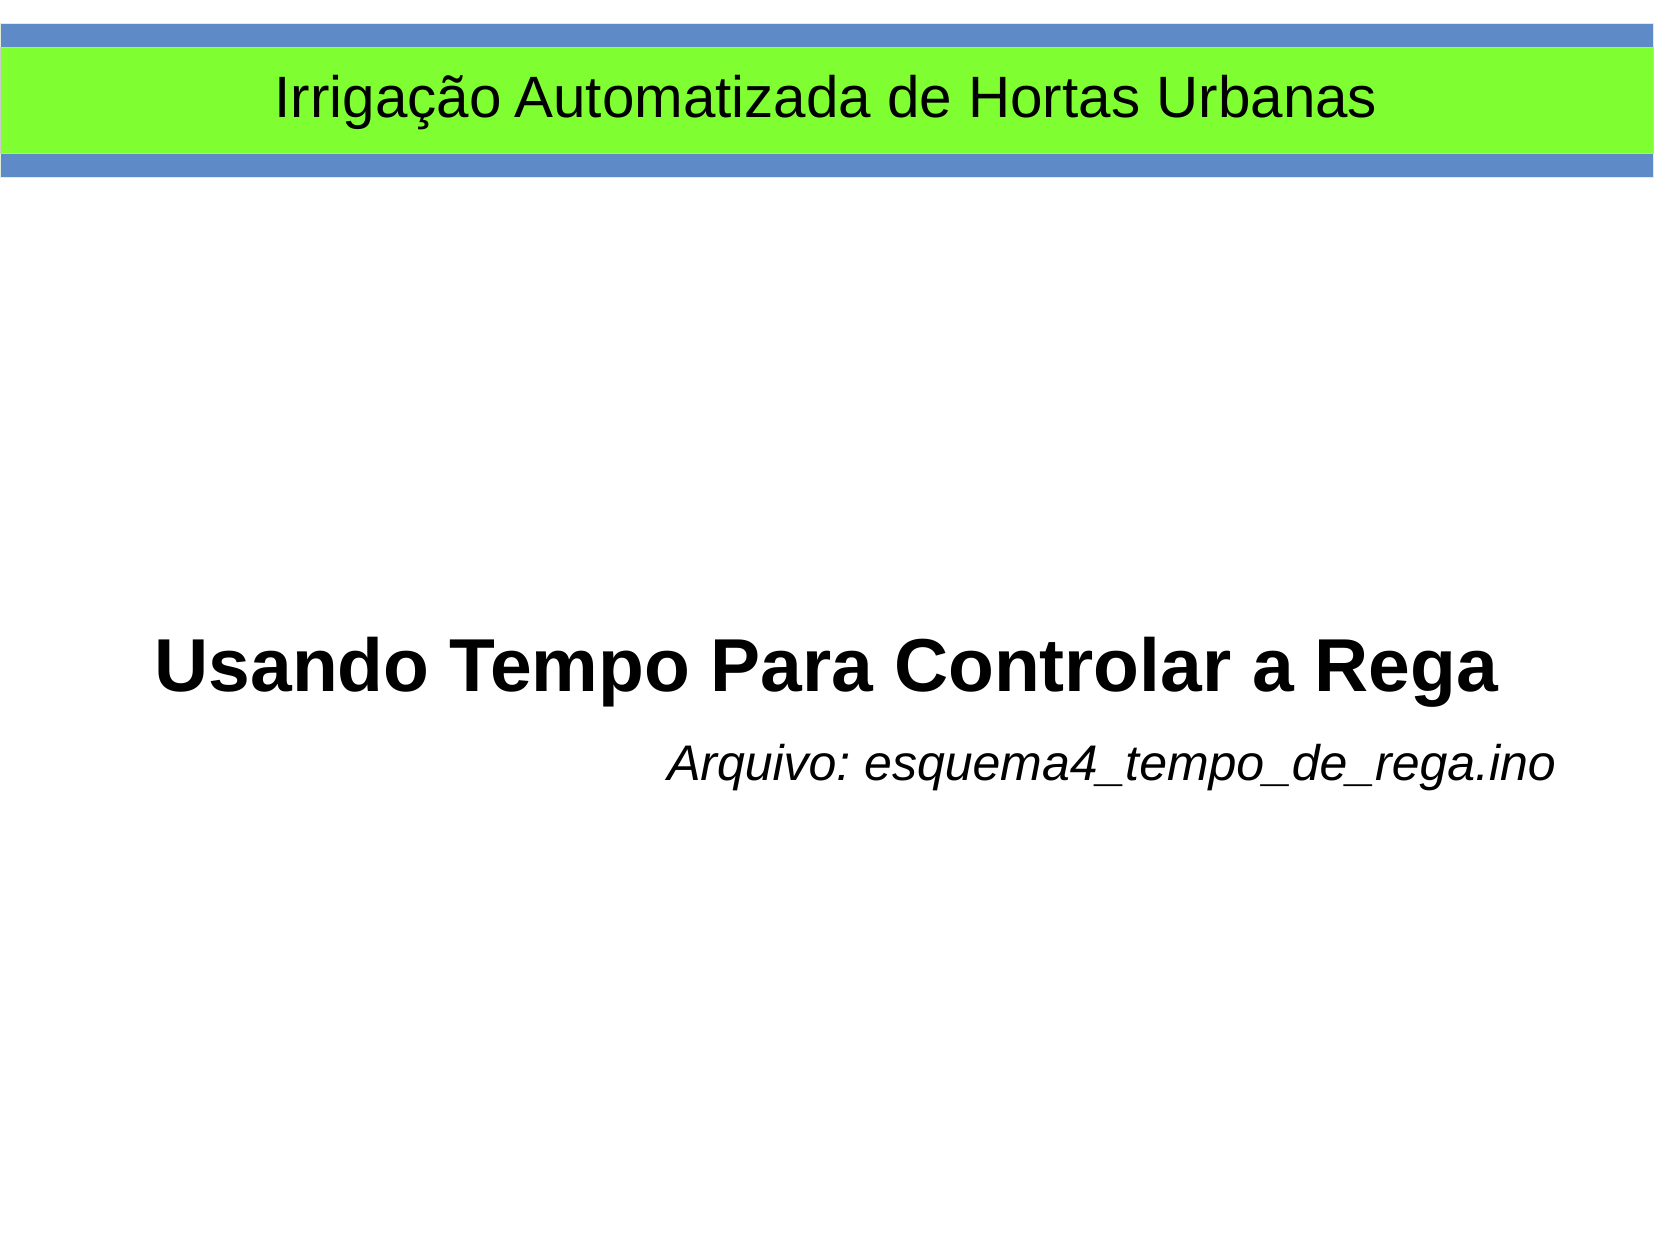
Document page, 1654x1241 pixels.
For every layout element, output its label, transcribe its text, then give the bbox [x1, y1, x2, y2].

text_box Usando Tempo Para Controlar a Rega Arquivo: esquema4_tempo_de_rega.ino [82, 574, 1571, 757]
title Irrigação Automatizada de Hortas Urbanas [200, 41, 1512, 154]
text_box [0, 23, 1654, 178]
